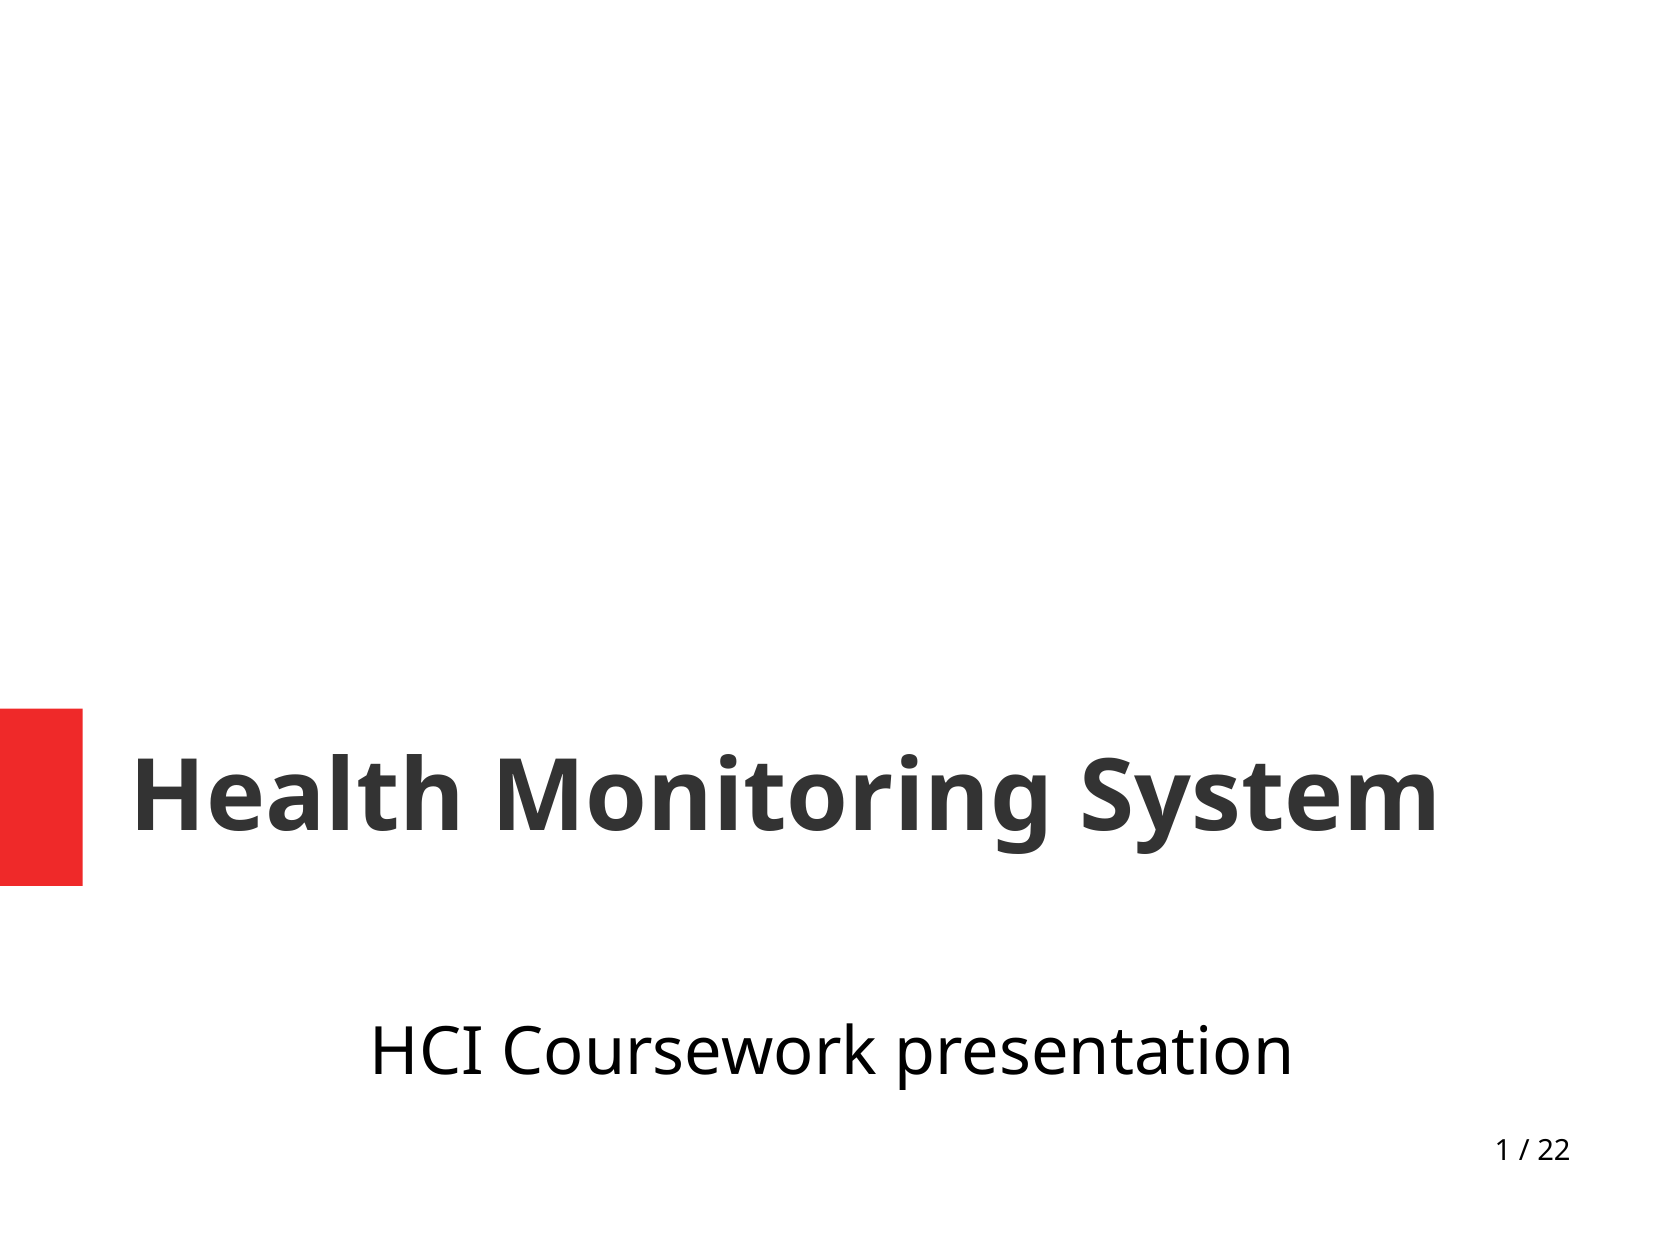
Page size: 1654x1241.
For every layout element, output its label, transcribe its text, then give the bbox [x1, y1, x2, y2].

title Health Monitoring System [129, 655, 1536, 928]
subtitle HCI Coursework presentation [129, 968, 1536, 1130]
